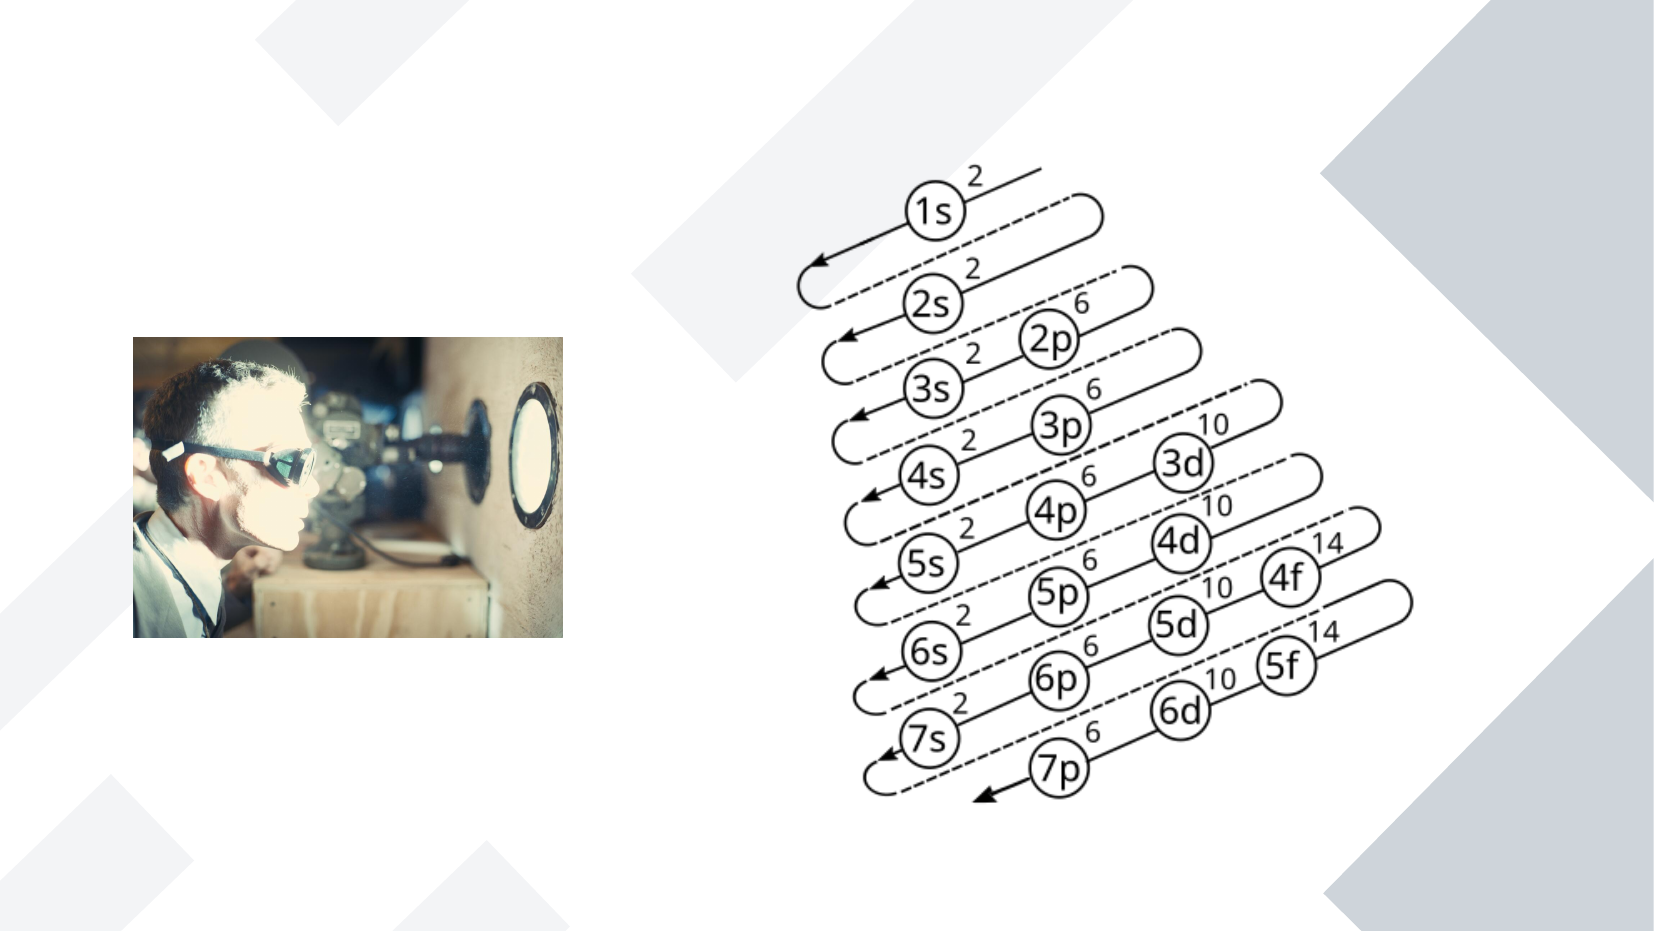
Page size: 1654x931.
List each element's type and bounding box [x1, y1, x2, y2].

picture [750, 92, 1417, 863]
picture [133, 337, 563, 638]
